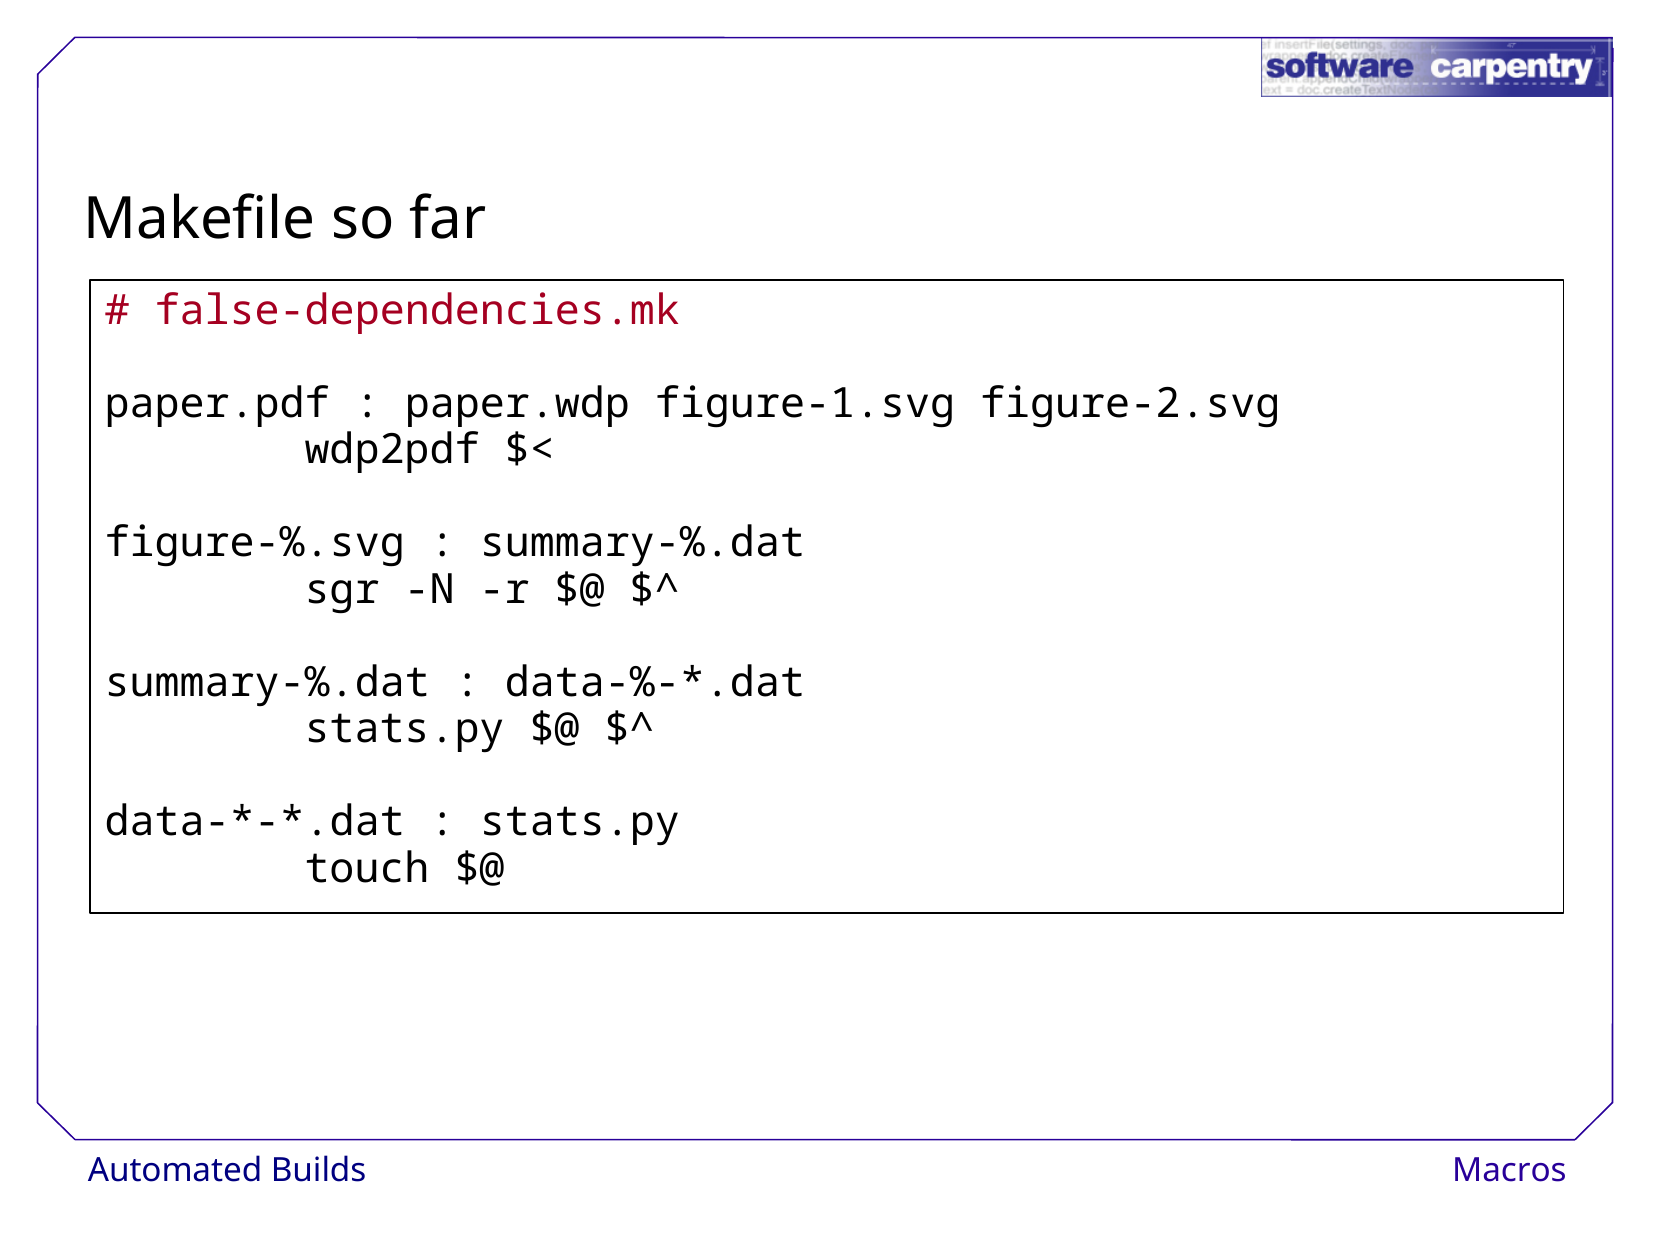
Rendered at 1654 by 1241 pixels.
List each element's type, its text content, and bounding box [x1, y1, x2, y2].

picture [1261, 39, 1613, 97]
text_box # false-dependencies.mk paper.pdf : paper.wdp figure-1.svg figure-2.svg wdp2pdf $< figure-%.svg : summary-%.dat sgr -N -r $@ $^ summary-%.dat : data-%-*.dat stats.py $@ $^ data-*-*.dat : stats.py touch $@ [89, 279, 1564, 914]
text_box Makefile so far [68, 138, 652, 259]
